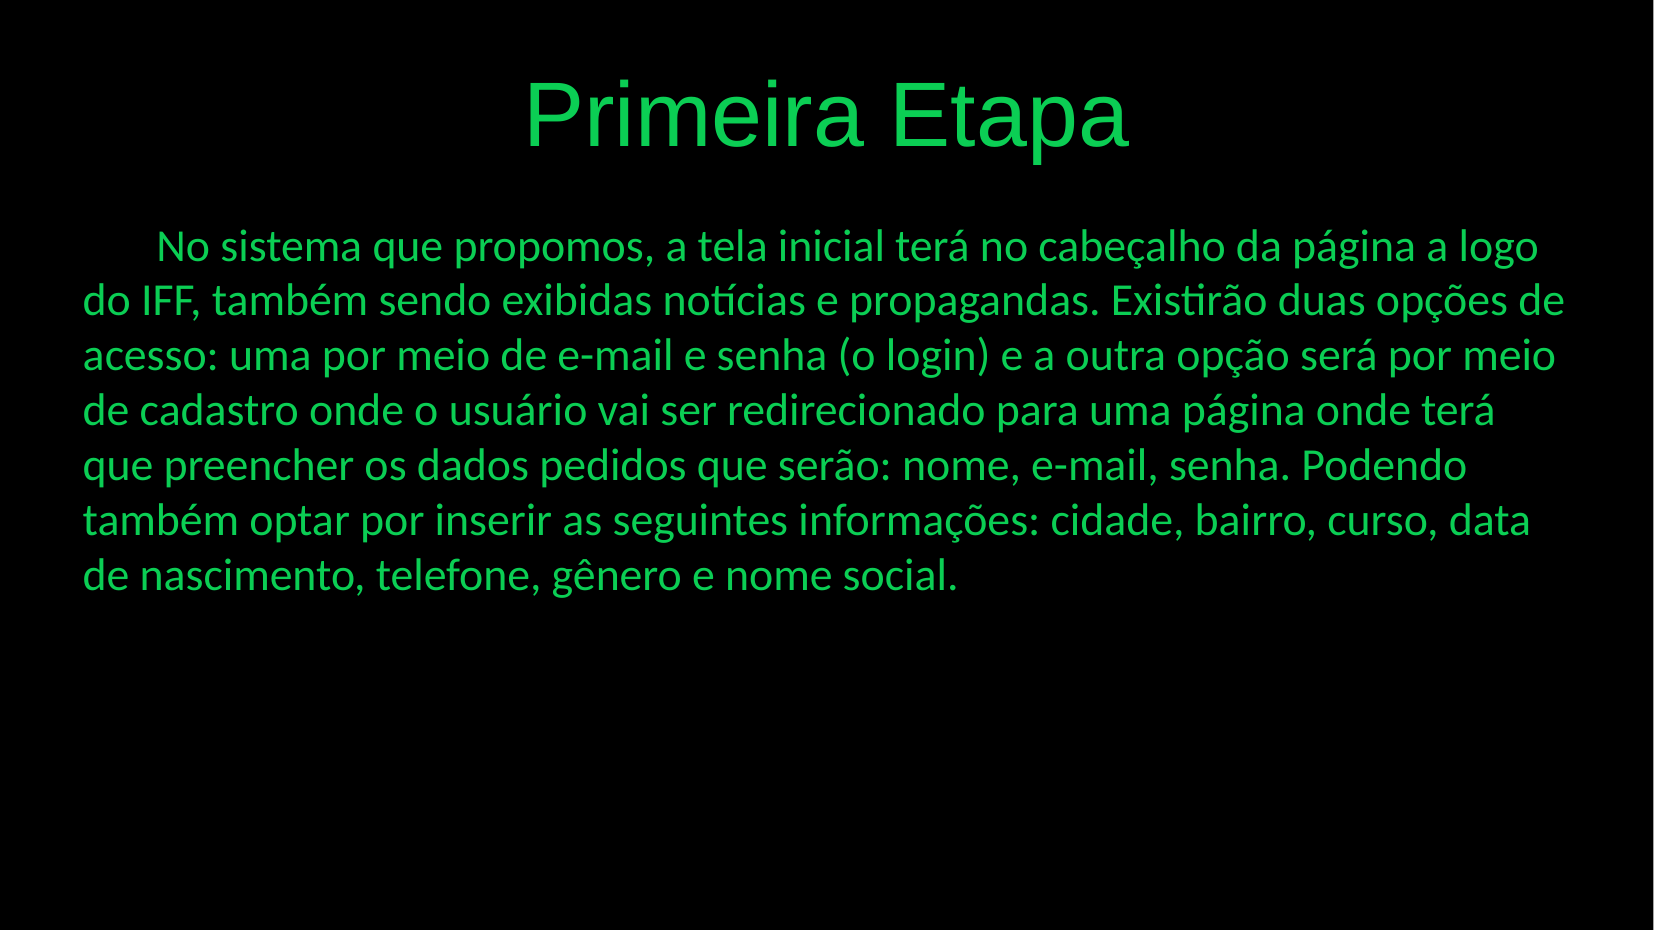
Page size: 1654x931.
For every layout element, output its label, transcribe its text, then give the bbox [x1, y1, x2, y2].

list No sistema que propomos, a tela inicial terá no cabeçalho da página a logo do IFF, também sendo exibidas notícias e propagandas. Existirão duas opções de acesso: uma por meio de e-mail e senha (o login) e a outra opção será por meio de cadastro onde o usuário vai ser redirecionado para uma página onde terá que preencher os dados pedidos que serão: nome, e-mail, senha. Podendo também optar por inserir as seguintes informações: cidade, bairro, curso, data de nascimento, telefone, gênero e nome social. [82, 217, 1571, 757]
title Primeira Etapa [82, 12, 1571, 217]
